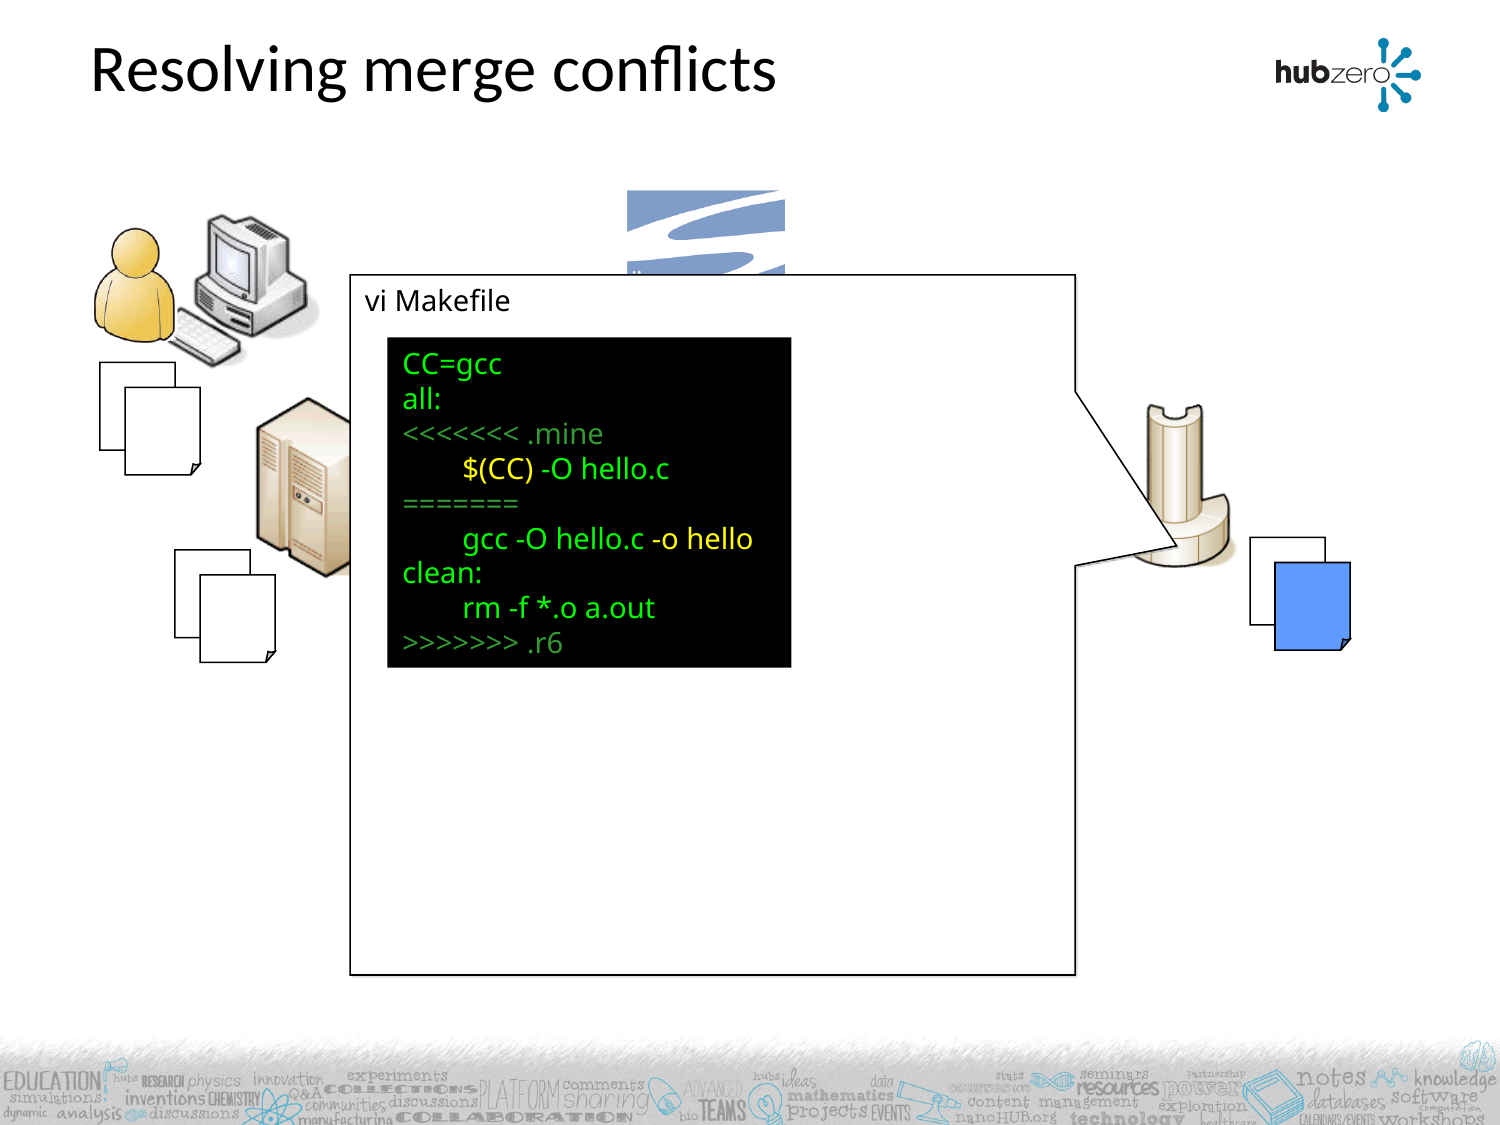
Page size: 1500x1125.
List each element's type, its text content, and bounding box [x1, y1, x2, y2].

text_box vi Makefile [350, 274, 1177, 976]
picture [249, 387, 350, 588]
picture [87, 199, 330, 380]
picture [1272, 35, 1424, 115]
text_box Resolving merge conflicts [75, 12, 1249, 118]
picture [0, 1034, 1500, 1125]
text_box CC=gcc all: <<<<<<< .mine $(CC) -O hello.c ======= gcc -O hello.c -o hello clean: rm -f *.o a.out >>>>>>> .r6 [387, 337, 792, 668]
text_box [99, 362, 201, 475]
text_box [174, 549, 276, 663]
picture [1100, 387, 1253, 579]
text_box [1250, 537, 1351, 651]
picture [624, 187, 788, 274]
